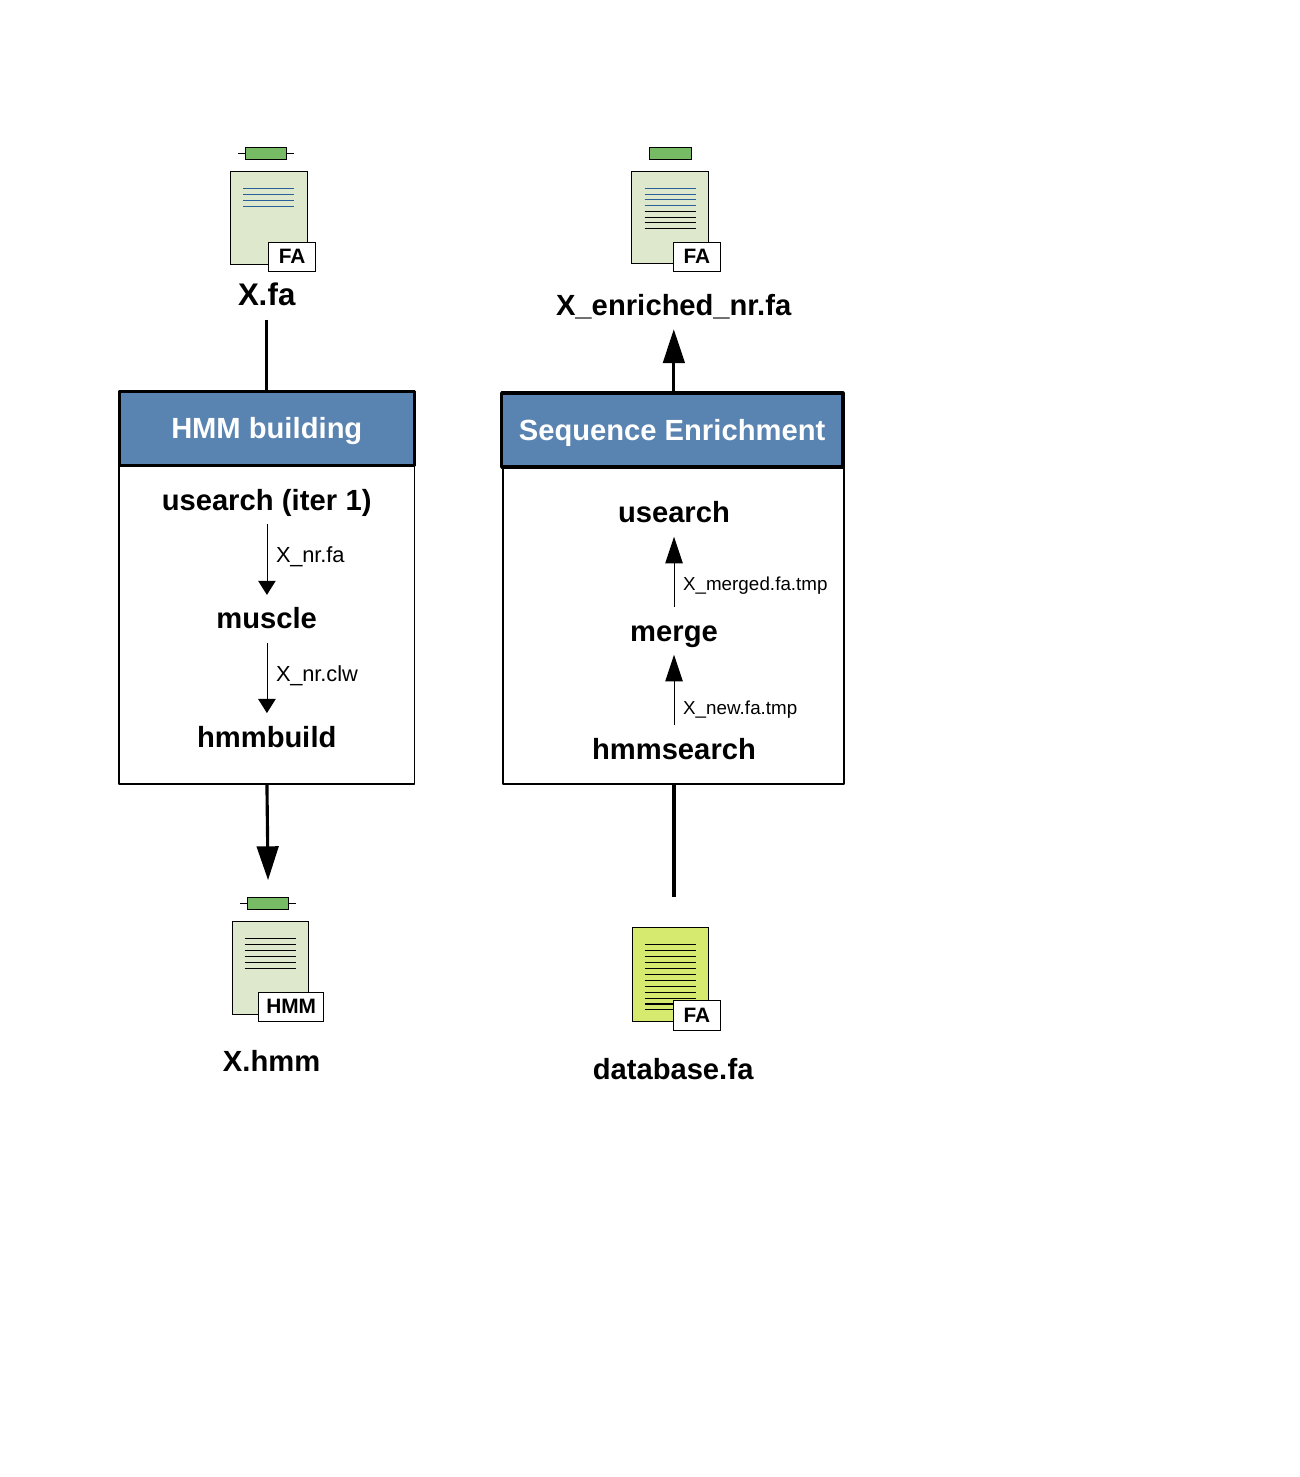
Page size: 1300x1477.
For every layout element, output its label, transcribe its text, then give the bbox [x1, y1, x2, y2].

text_box Sequence Enrichment [501, 392, 843, 467]
text_box merge [538, 607, 810, 655]
text_box database.fa [537, 1045, 810, 1093]
text_box hmmsearch [538, 725, 810, 773]
text_box [247, 897, 289, 910]
text_box usearch [538, 489, 810, 537]
text_box muscle [131, 594, 403, 643]
text_box FA [268, 242, 316, 272]
text_box HMM [258, 992, 324, 1022]
text_box [232, 921, 309, 1015]
text_box X_nr.clw [261, 654, 375, 694]
text_box X_new.fa.tmp [675, 689, 821, 726]
text_box X_enriched_nr.fa [526, 281, 821, 330]
text_box X.hmm [194, 1037, 349, 1086]
text_box [649, 147, 692, 160]
text_box HMM building [119, 391, 415, 466]
text_box hmmbuild [131, 713, 403, 761]
text_box [632, 927, 709, 1022]
text_box X.fa [190, 270, 344, 320]
text_box usearch (iter 1) [131, 476, 403, 525]
text_box [230, 171, 308, 265]
text_box FA [673, 242, 721, 272]
text_box X_nr.fa [261, 535, 375, 575]
text_box [245, 147, 287, 160]
text_box FA [673, 1000, 721, 1031]
text_box X_merged.fa.tmp [675, 565, 845, 602]
text_box [631, 171, 709, 264]
